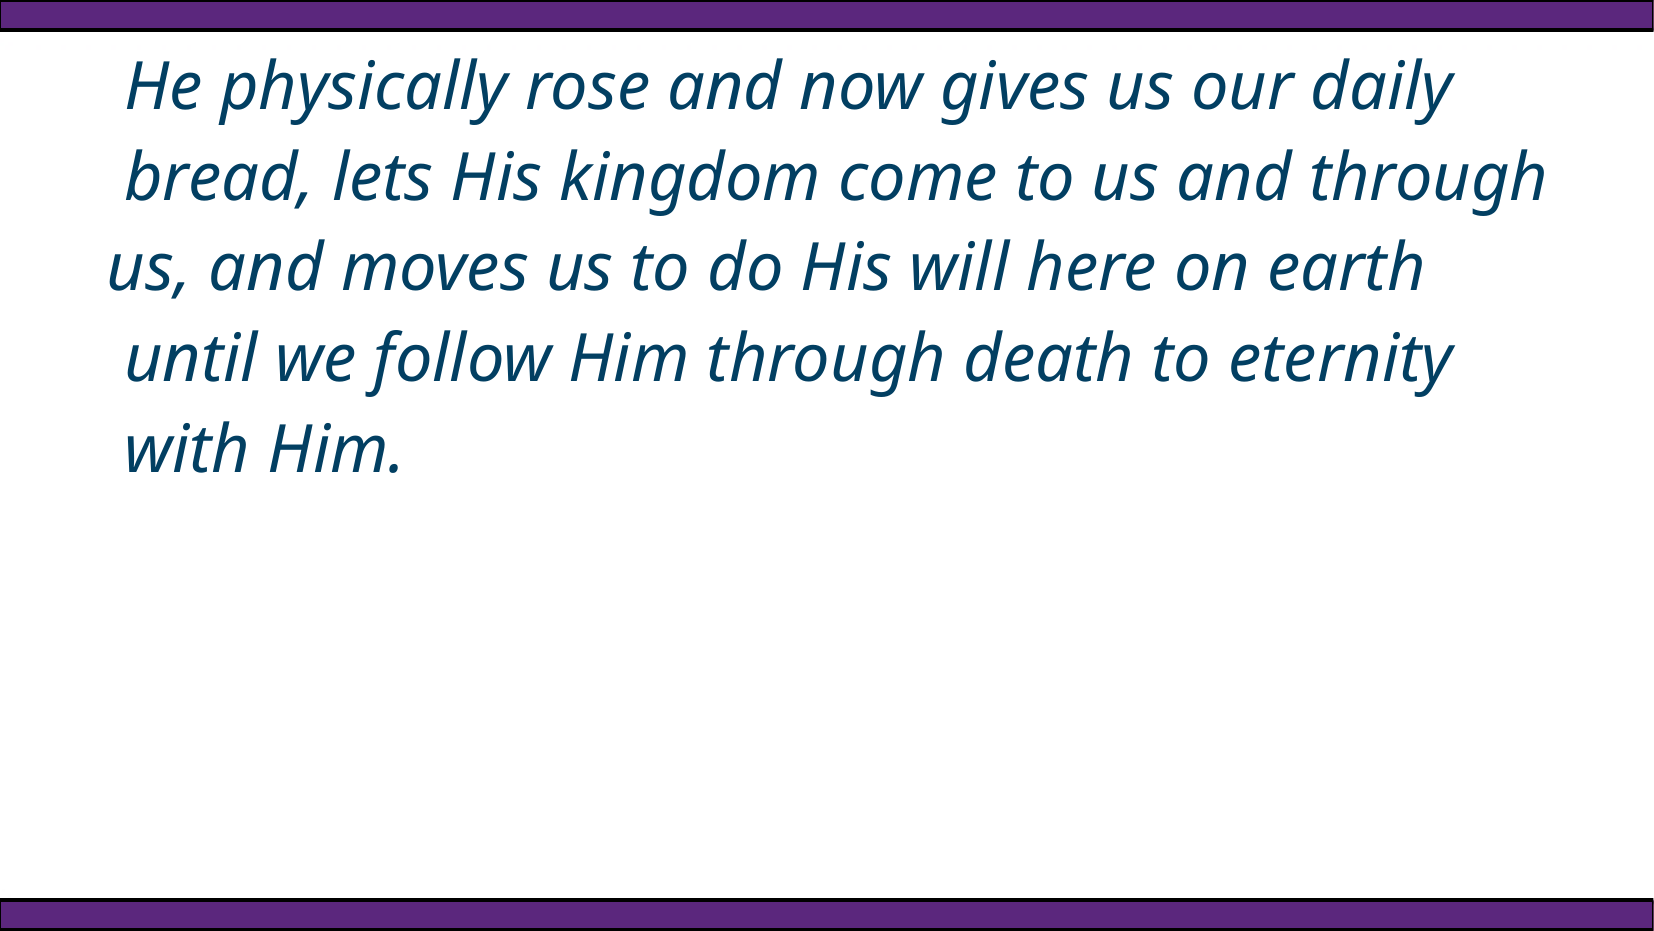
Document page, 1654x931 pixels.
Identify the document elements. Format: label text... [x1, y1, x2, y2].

picture [0, 31, 1654, 900]
text_box He physically rose and now gives us our daily bread, lets His kingdom come to us and through us, and moves us to do His will here on earth until we follow Him through death to eternity with Him. [75, 30, 1591, 490]
text_box [0, 0, 1654, 31]
text_box [0, 900, 1654, 931]
